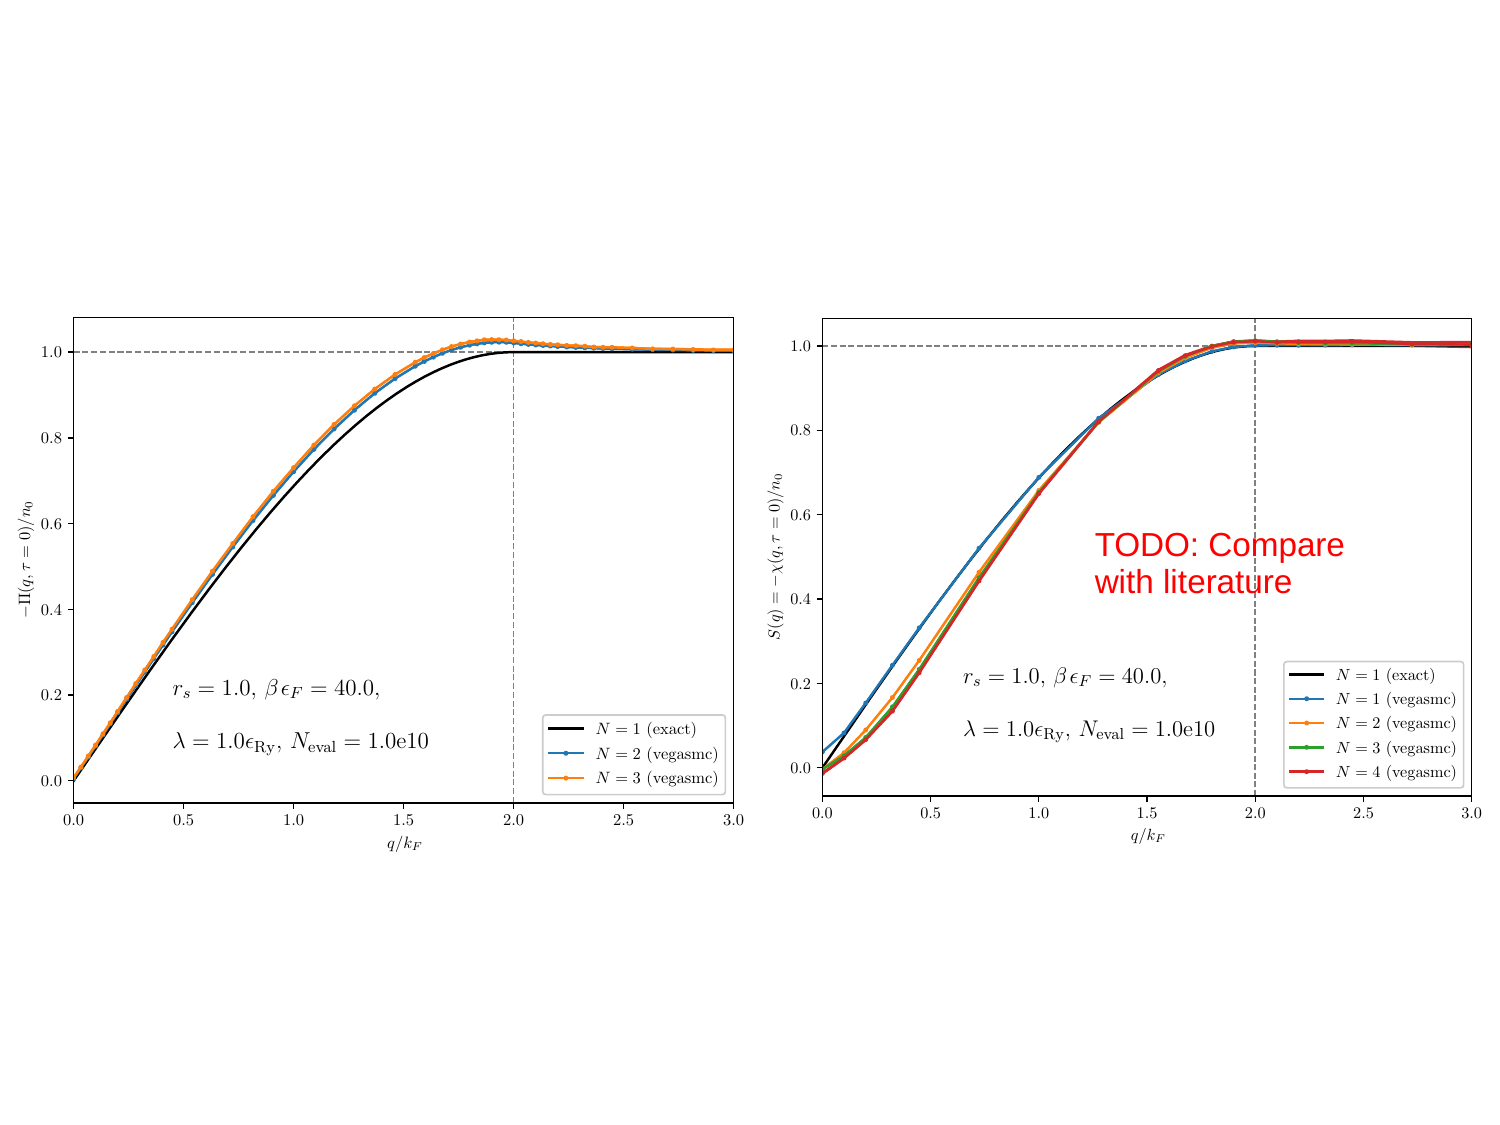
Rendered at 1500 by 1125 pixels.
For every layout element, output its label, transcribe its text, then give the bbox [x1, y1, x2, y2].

text_box TODO: Compare with literature [1080, 519, 1411, 646]
picture [0, 298, 1500, 871]
